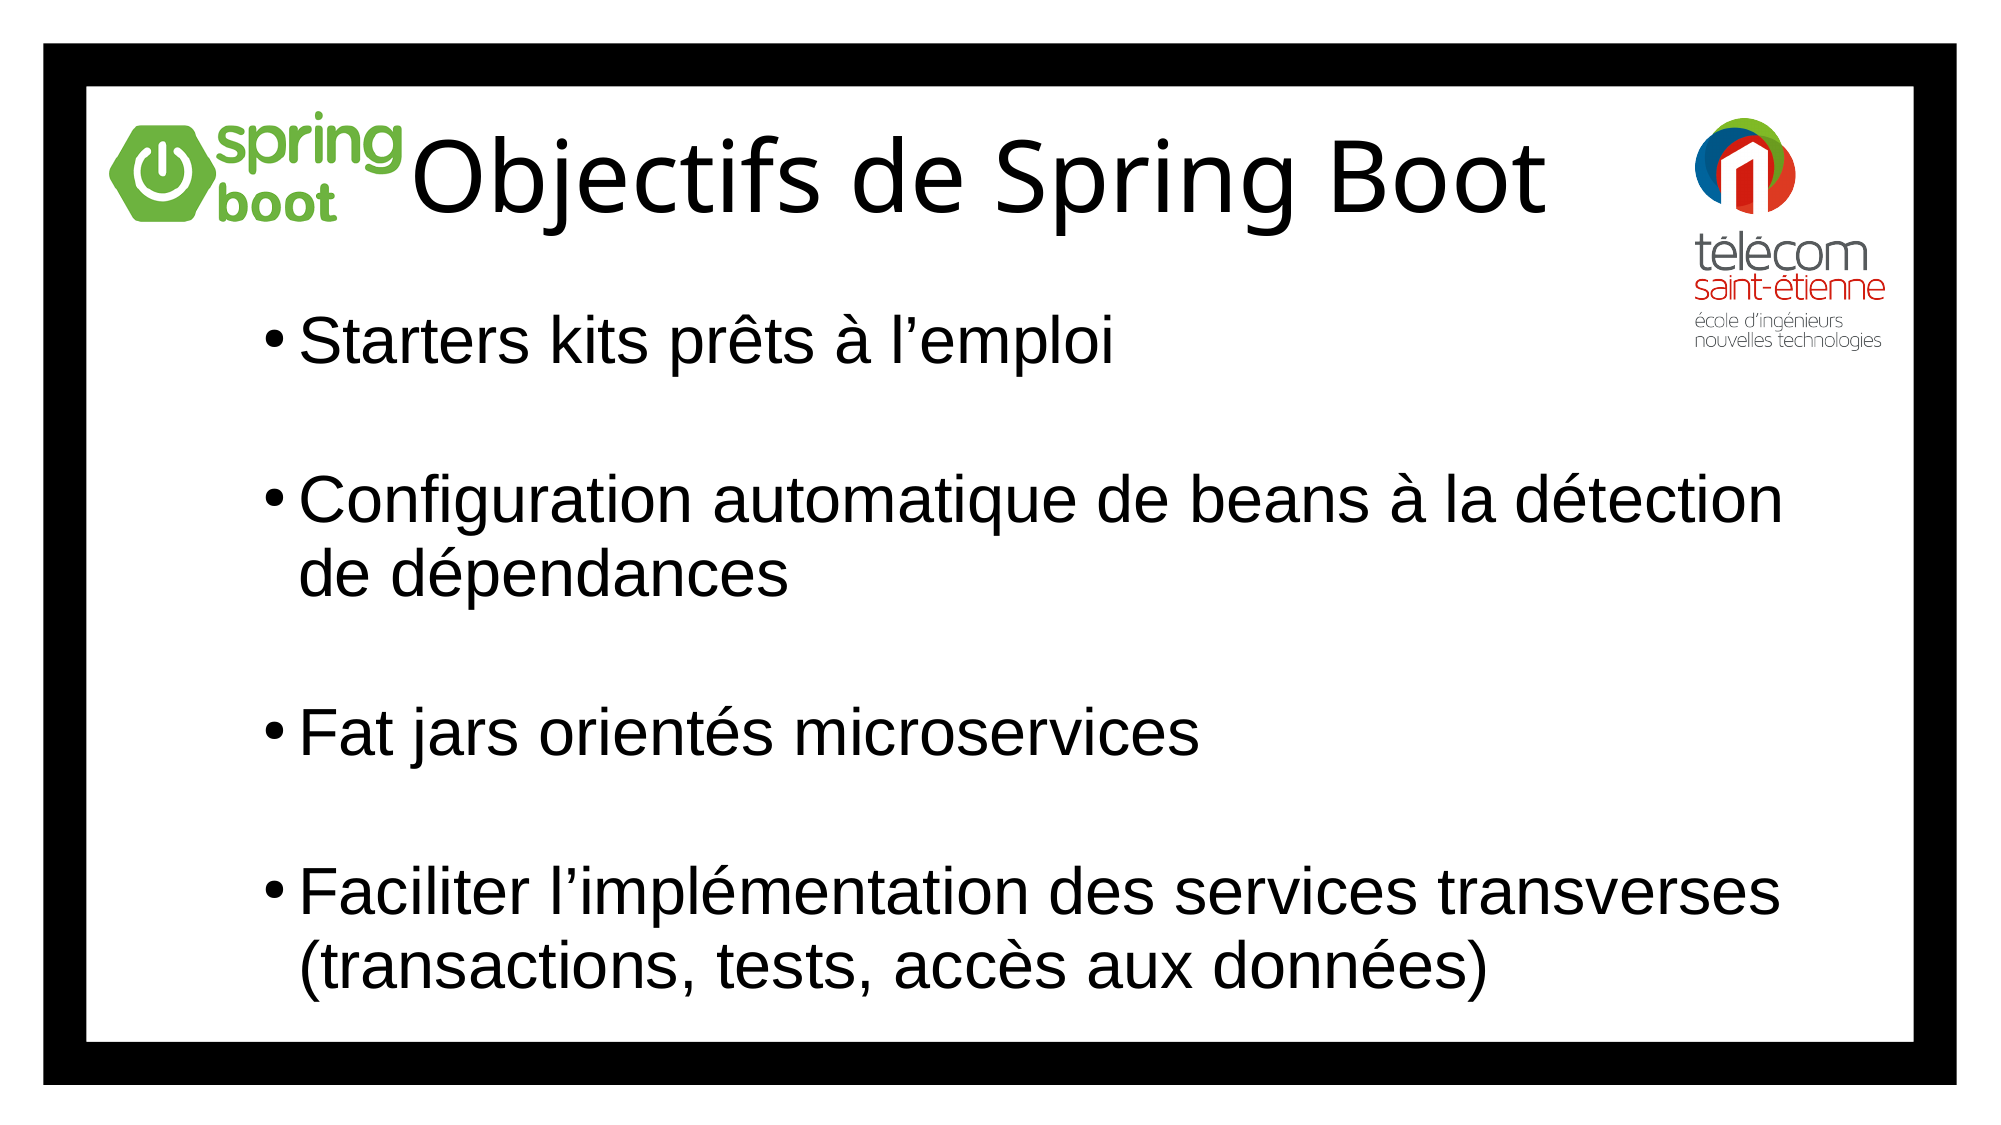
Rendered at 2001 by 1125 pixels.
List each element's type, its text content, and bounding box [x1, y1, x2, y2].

picture [106, 94, 406, 252]
title Objectifs de Spring Boot [389, 105, 1869, 272]
text_box Starters kits prêts à l’emploi Configuration automatique de beans à la détection de dépendances Fat jars orientés microservices Faciliter l’implémentation des services transverses (transactions, tests, accès aux données) [248, 295, 1878, 1028]
picture [1695, 118, 1885, 351]
